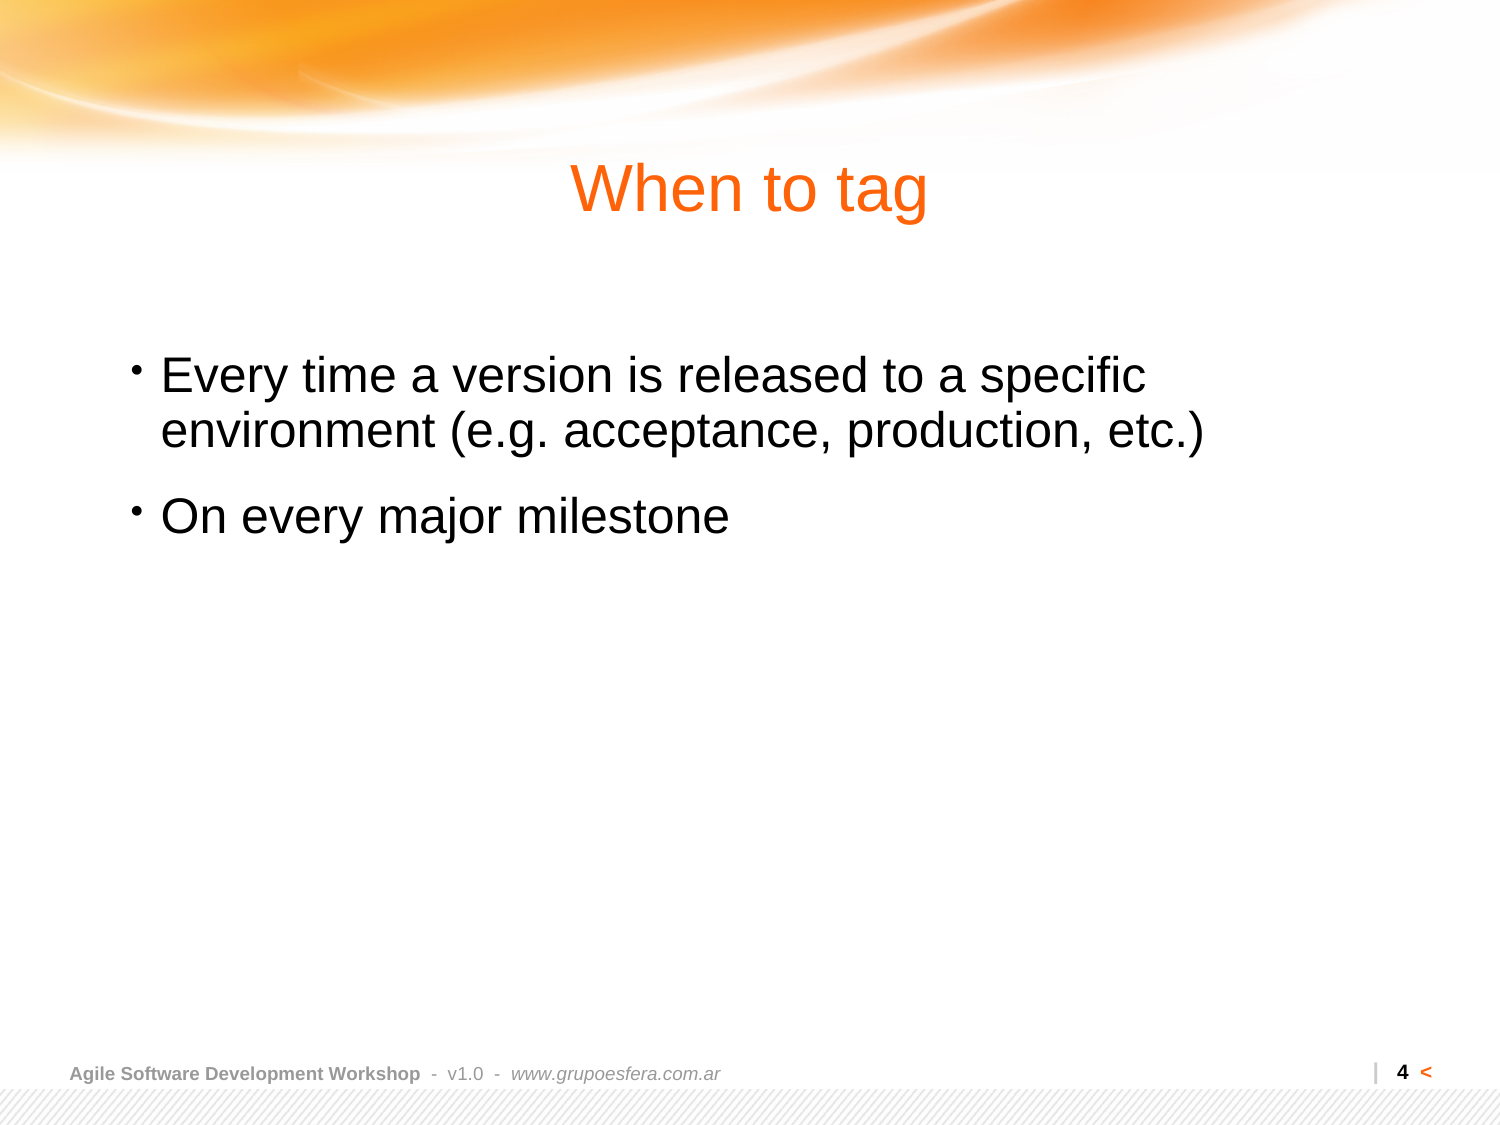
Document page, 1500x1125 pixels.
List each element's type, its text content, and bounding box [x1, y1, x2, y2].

list Every time a version is released to a specific environment (e.g. acceptance, production, etc.) On every major milestone [130, 346, 1363, 1002]
picture [0, 0, 1500, 174]
picture [0, 1089, 1500, 1125]
title When to tag [143, 133, 1357, 247]
